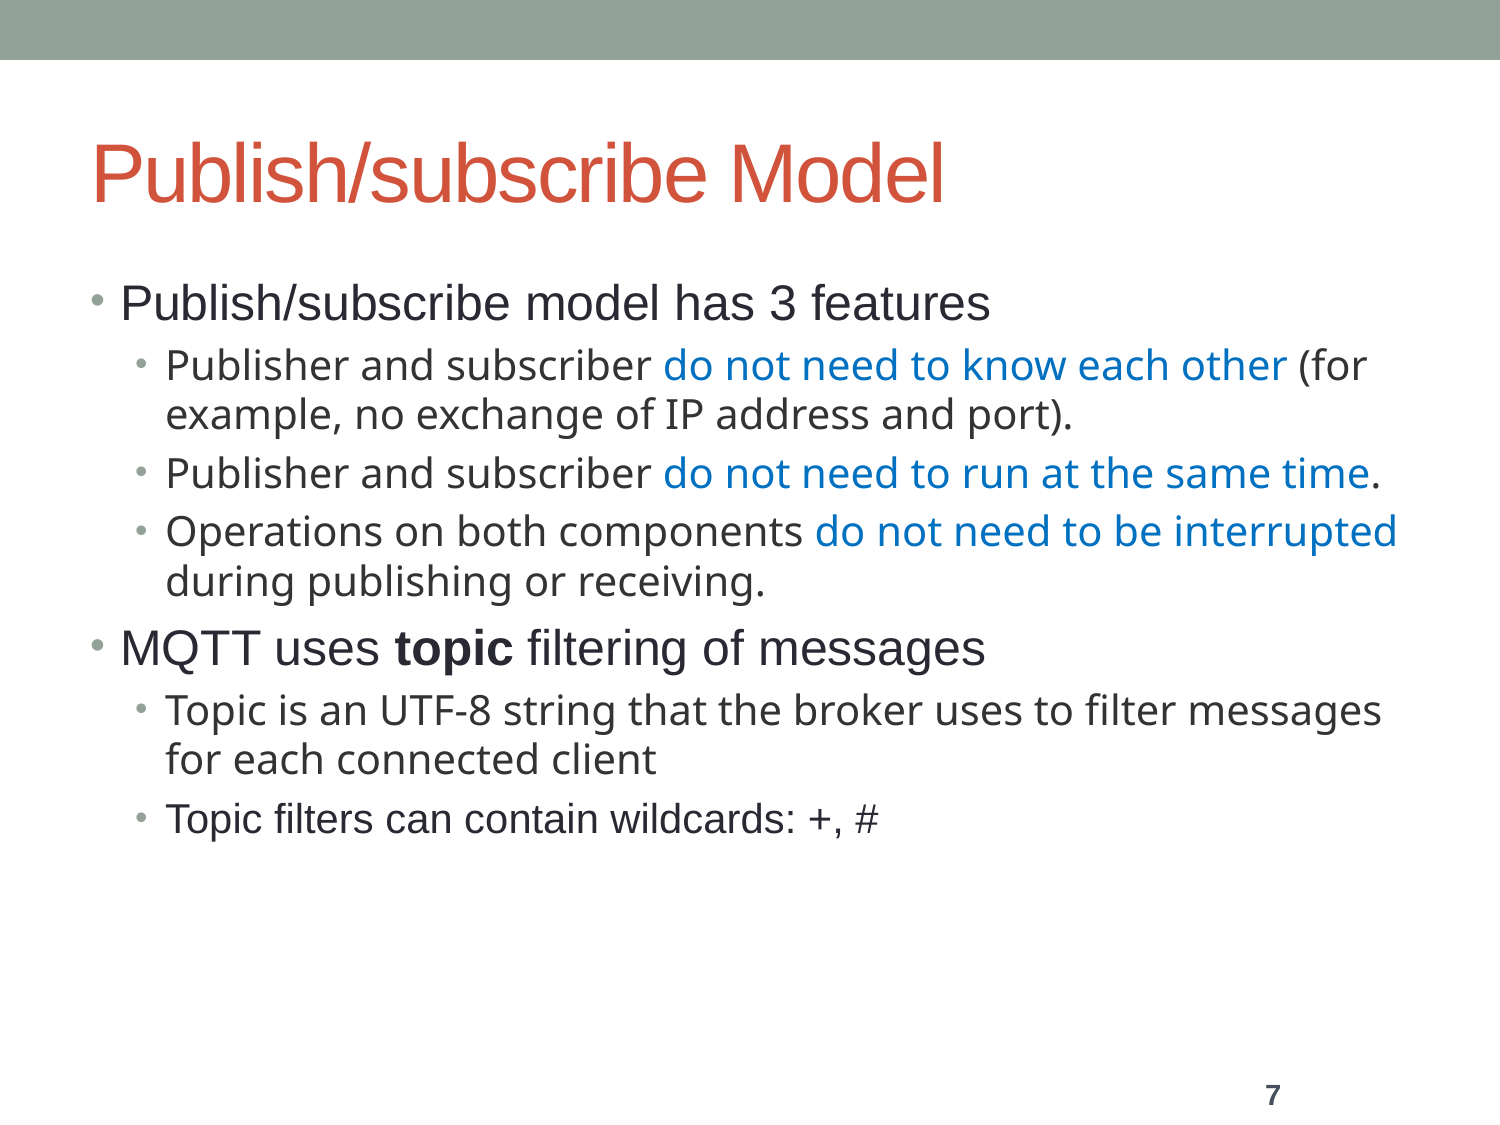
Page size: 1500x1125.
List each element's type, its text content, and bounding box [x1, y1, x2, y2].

title Publish/subscribe Model [75, 87, 1425, 250]
list Publish/subscribe model has 3 features Publisher and subscriber do not need to know each other (for example, no exchange of IP address and port). Publisher and subscriber do not need to run at the same time. Operations on both components do not need to be interrupted during publishing or receiving. MQTT uses topic filtering of messages Topic is an UTF-8 string that the broker uses to filter messages for each connected client Topic filters can contain wildcards: +, # [75, 262, 1425, 1063]
